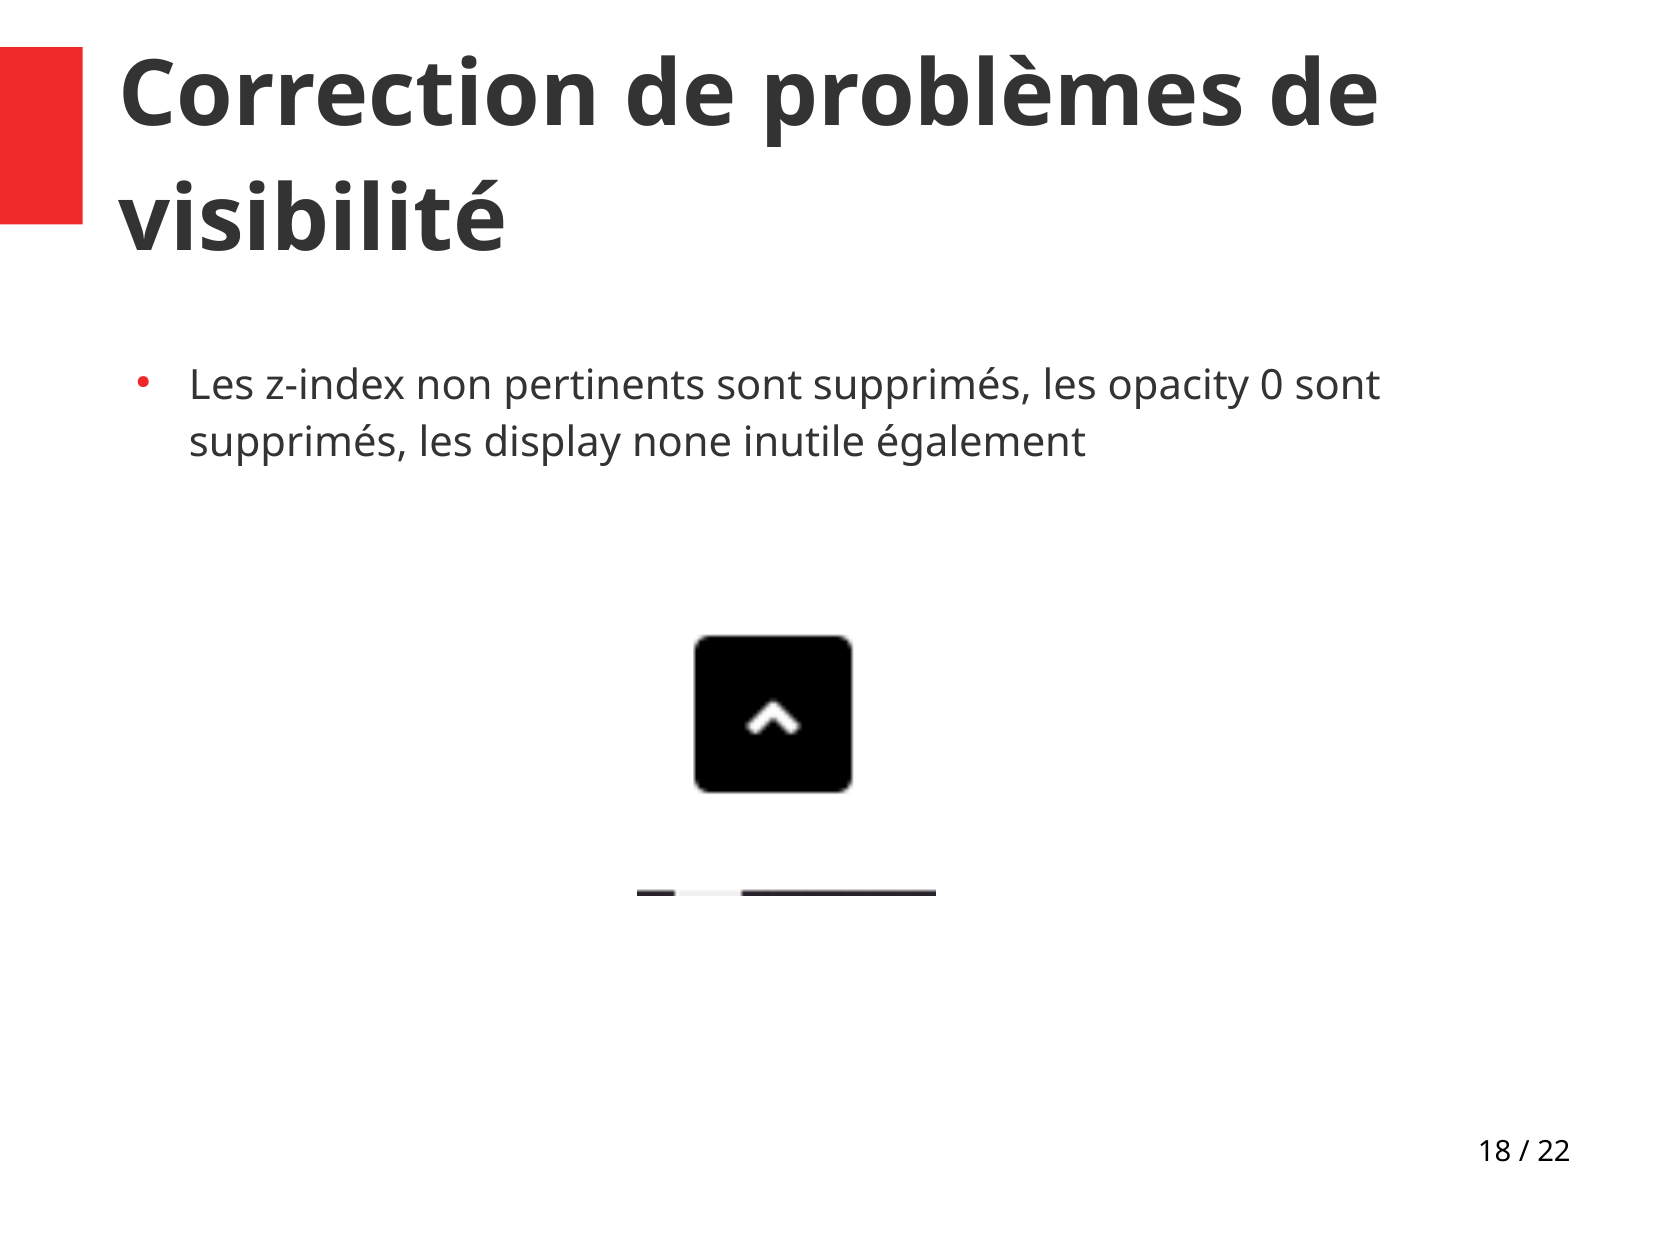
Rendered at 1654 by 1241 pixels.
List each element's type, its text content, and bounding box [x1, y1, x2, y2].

picture [637, 555, 936, 896]
title Correction de problèmes de visibilité [118, 27, 1571, 278]
list Les z-index non pertinents sont supprimés, les opacity 0 sont supprimés, les display none inutile également [118, 354, 1536, 1074]
